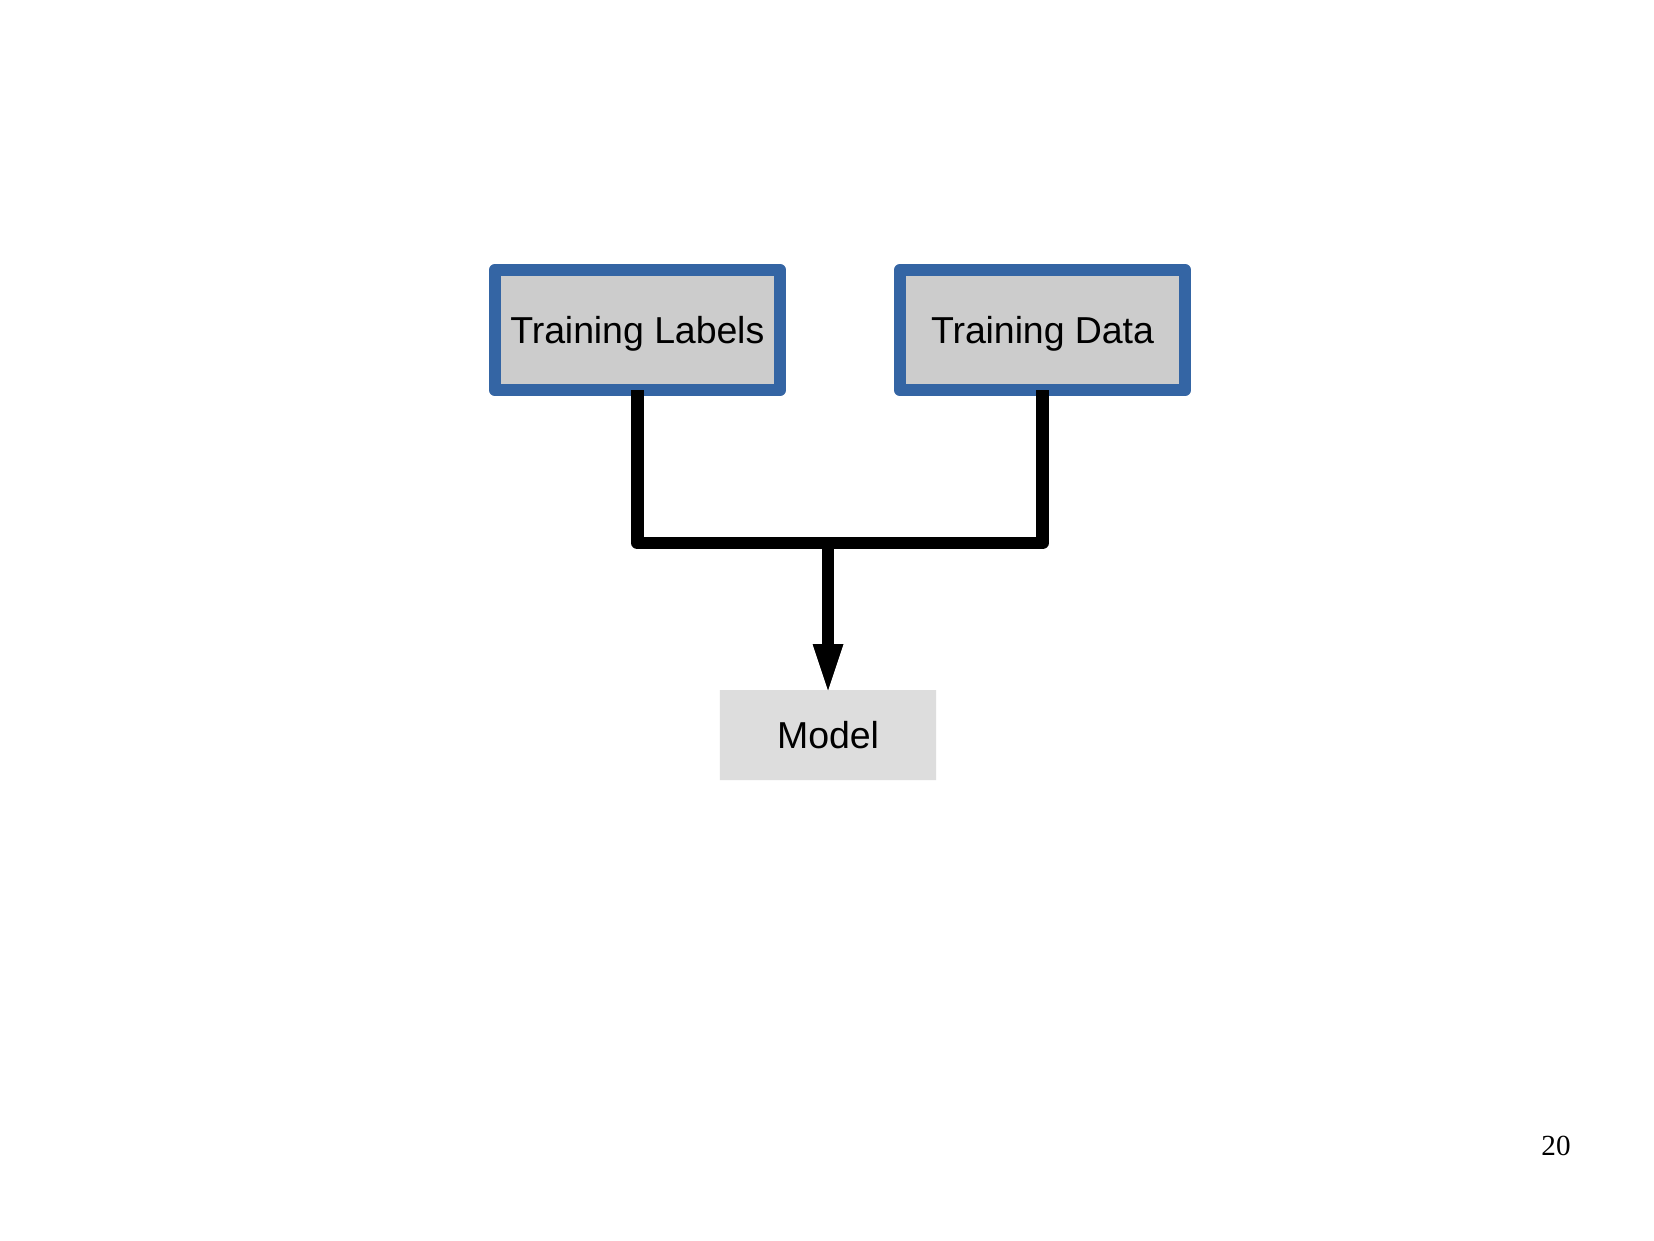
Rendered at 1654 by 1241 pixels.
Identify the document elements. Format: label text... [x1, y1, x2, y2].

text_box Training Data [900, 270, 1186, 391]
text_box Model [719, 690, 937, 781]
text_box Training Labels [495, 270, 781, 391]
